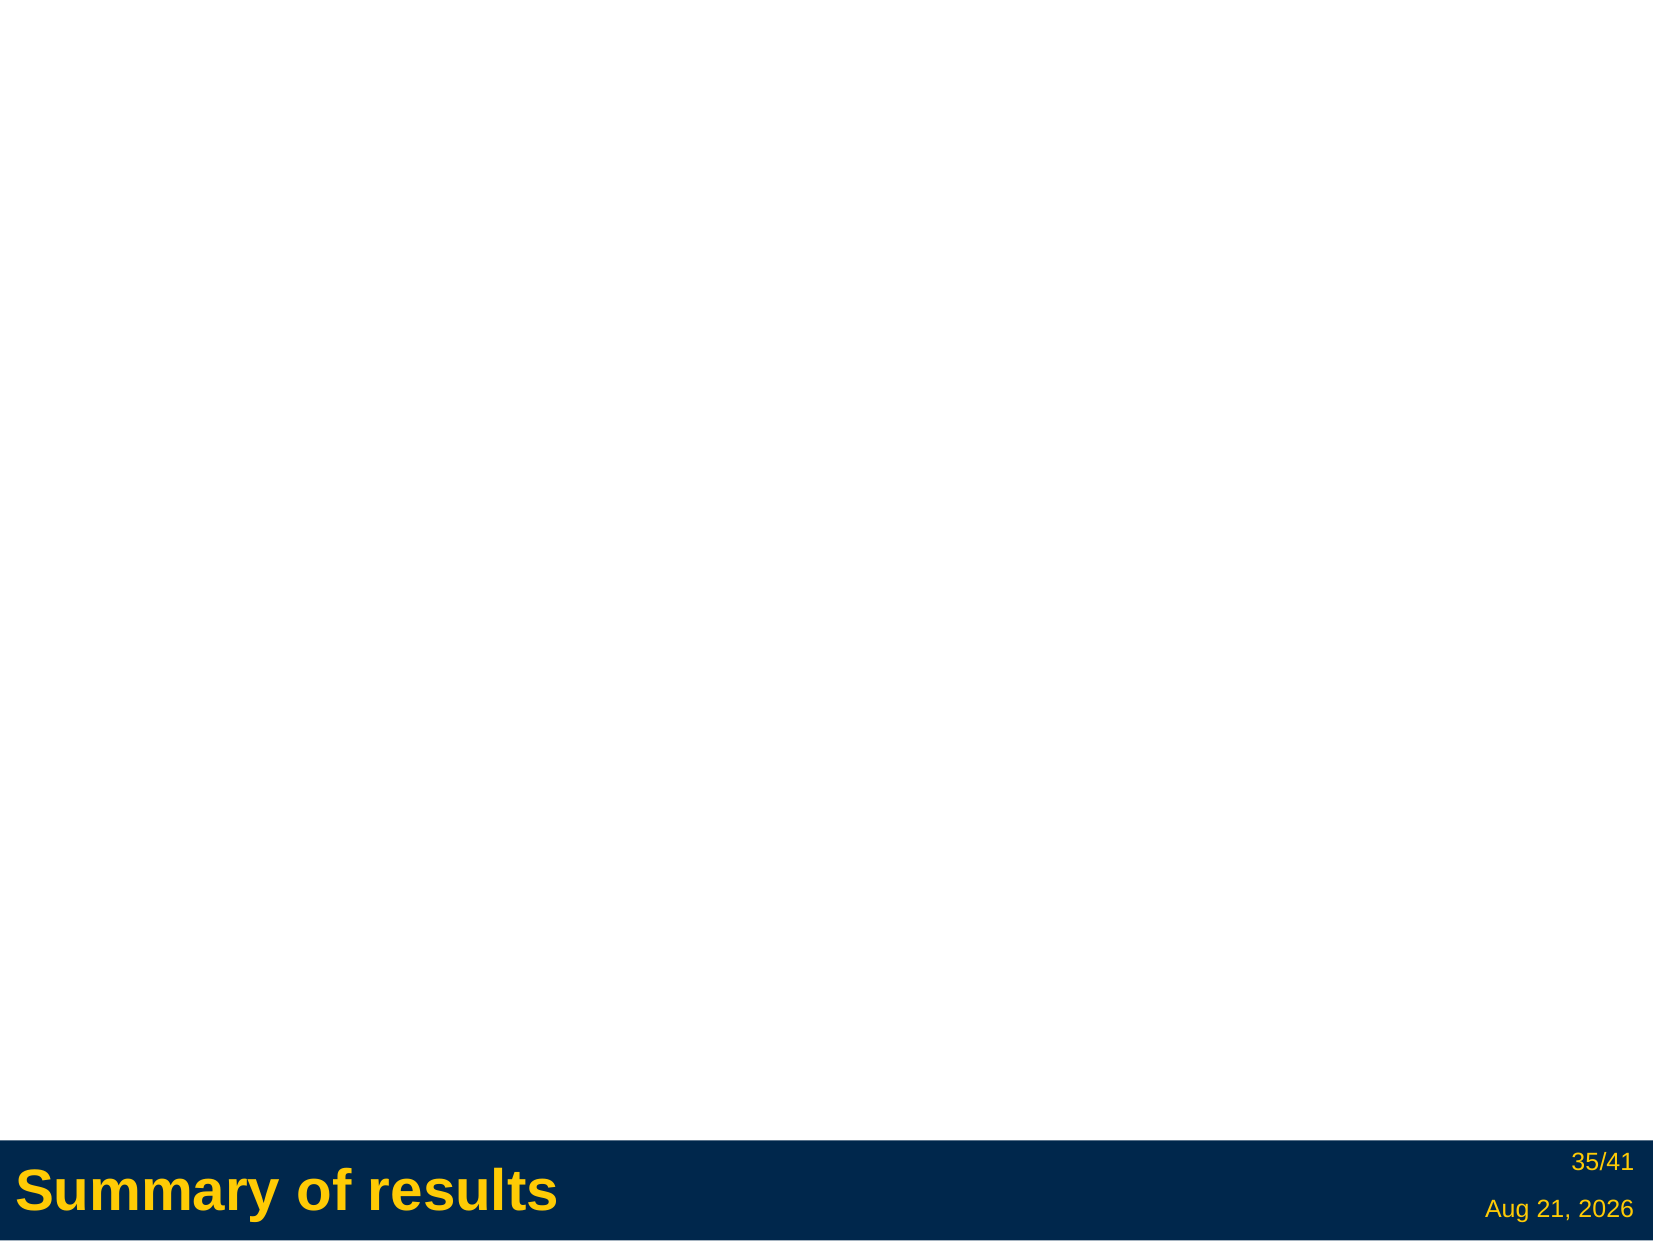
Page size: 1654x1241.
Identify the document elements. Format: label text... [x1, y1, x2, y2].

title Summary of results [14, 1140, 1380, 1241]
